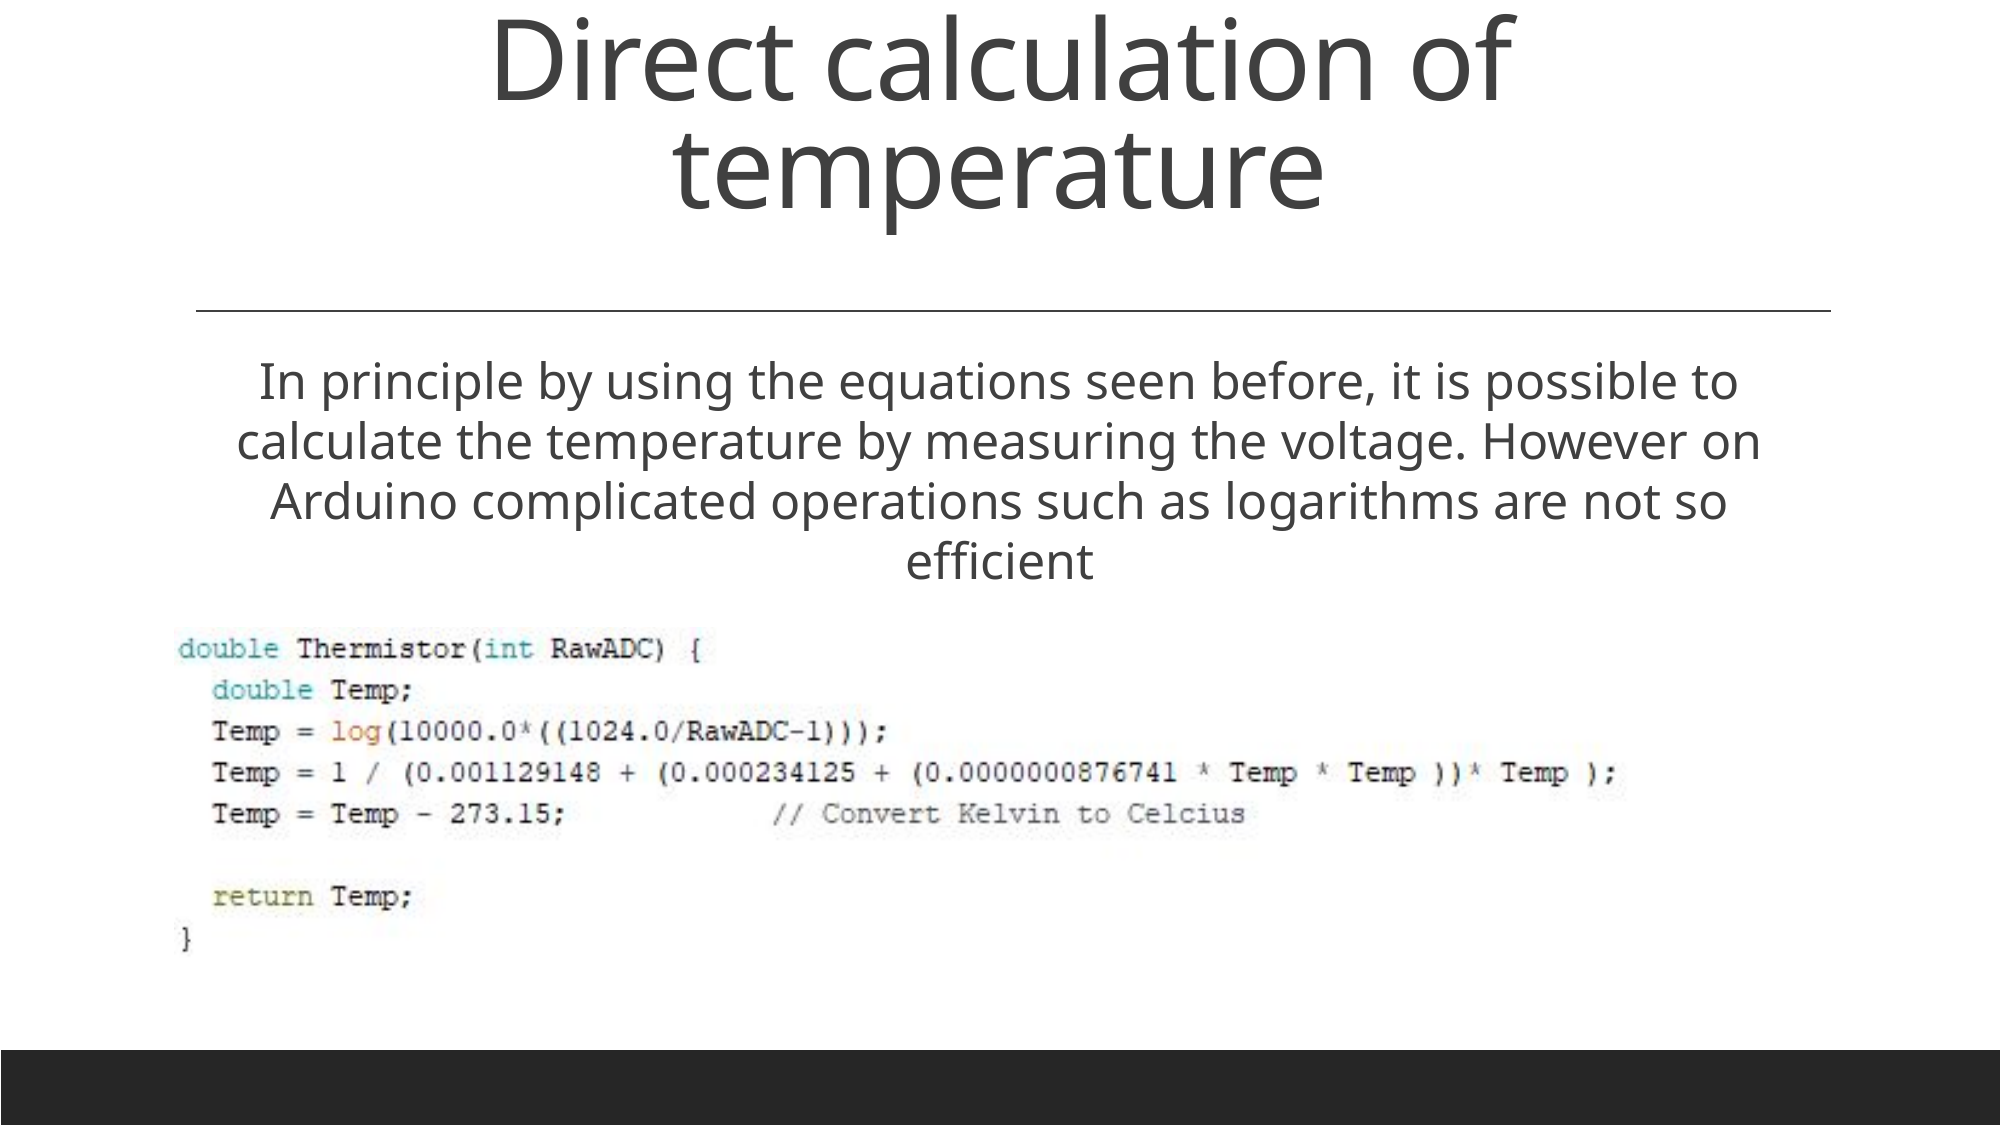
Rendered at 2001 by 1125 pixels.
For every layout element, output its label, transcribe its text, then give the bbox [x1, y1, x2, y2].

text_box In principle by using the equations seen before, it is possible to calculate the temperature by measuring the voltage. However on Arduino complicated operations such as logarithms are not so efficient [164, 341, 1836, 600]
title Direct calculation of temperature [174, 0, 1825, 238]
picture [174, 627, 1632, 962]
